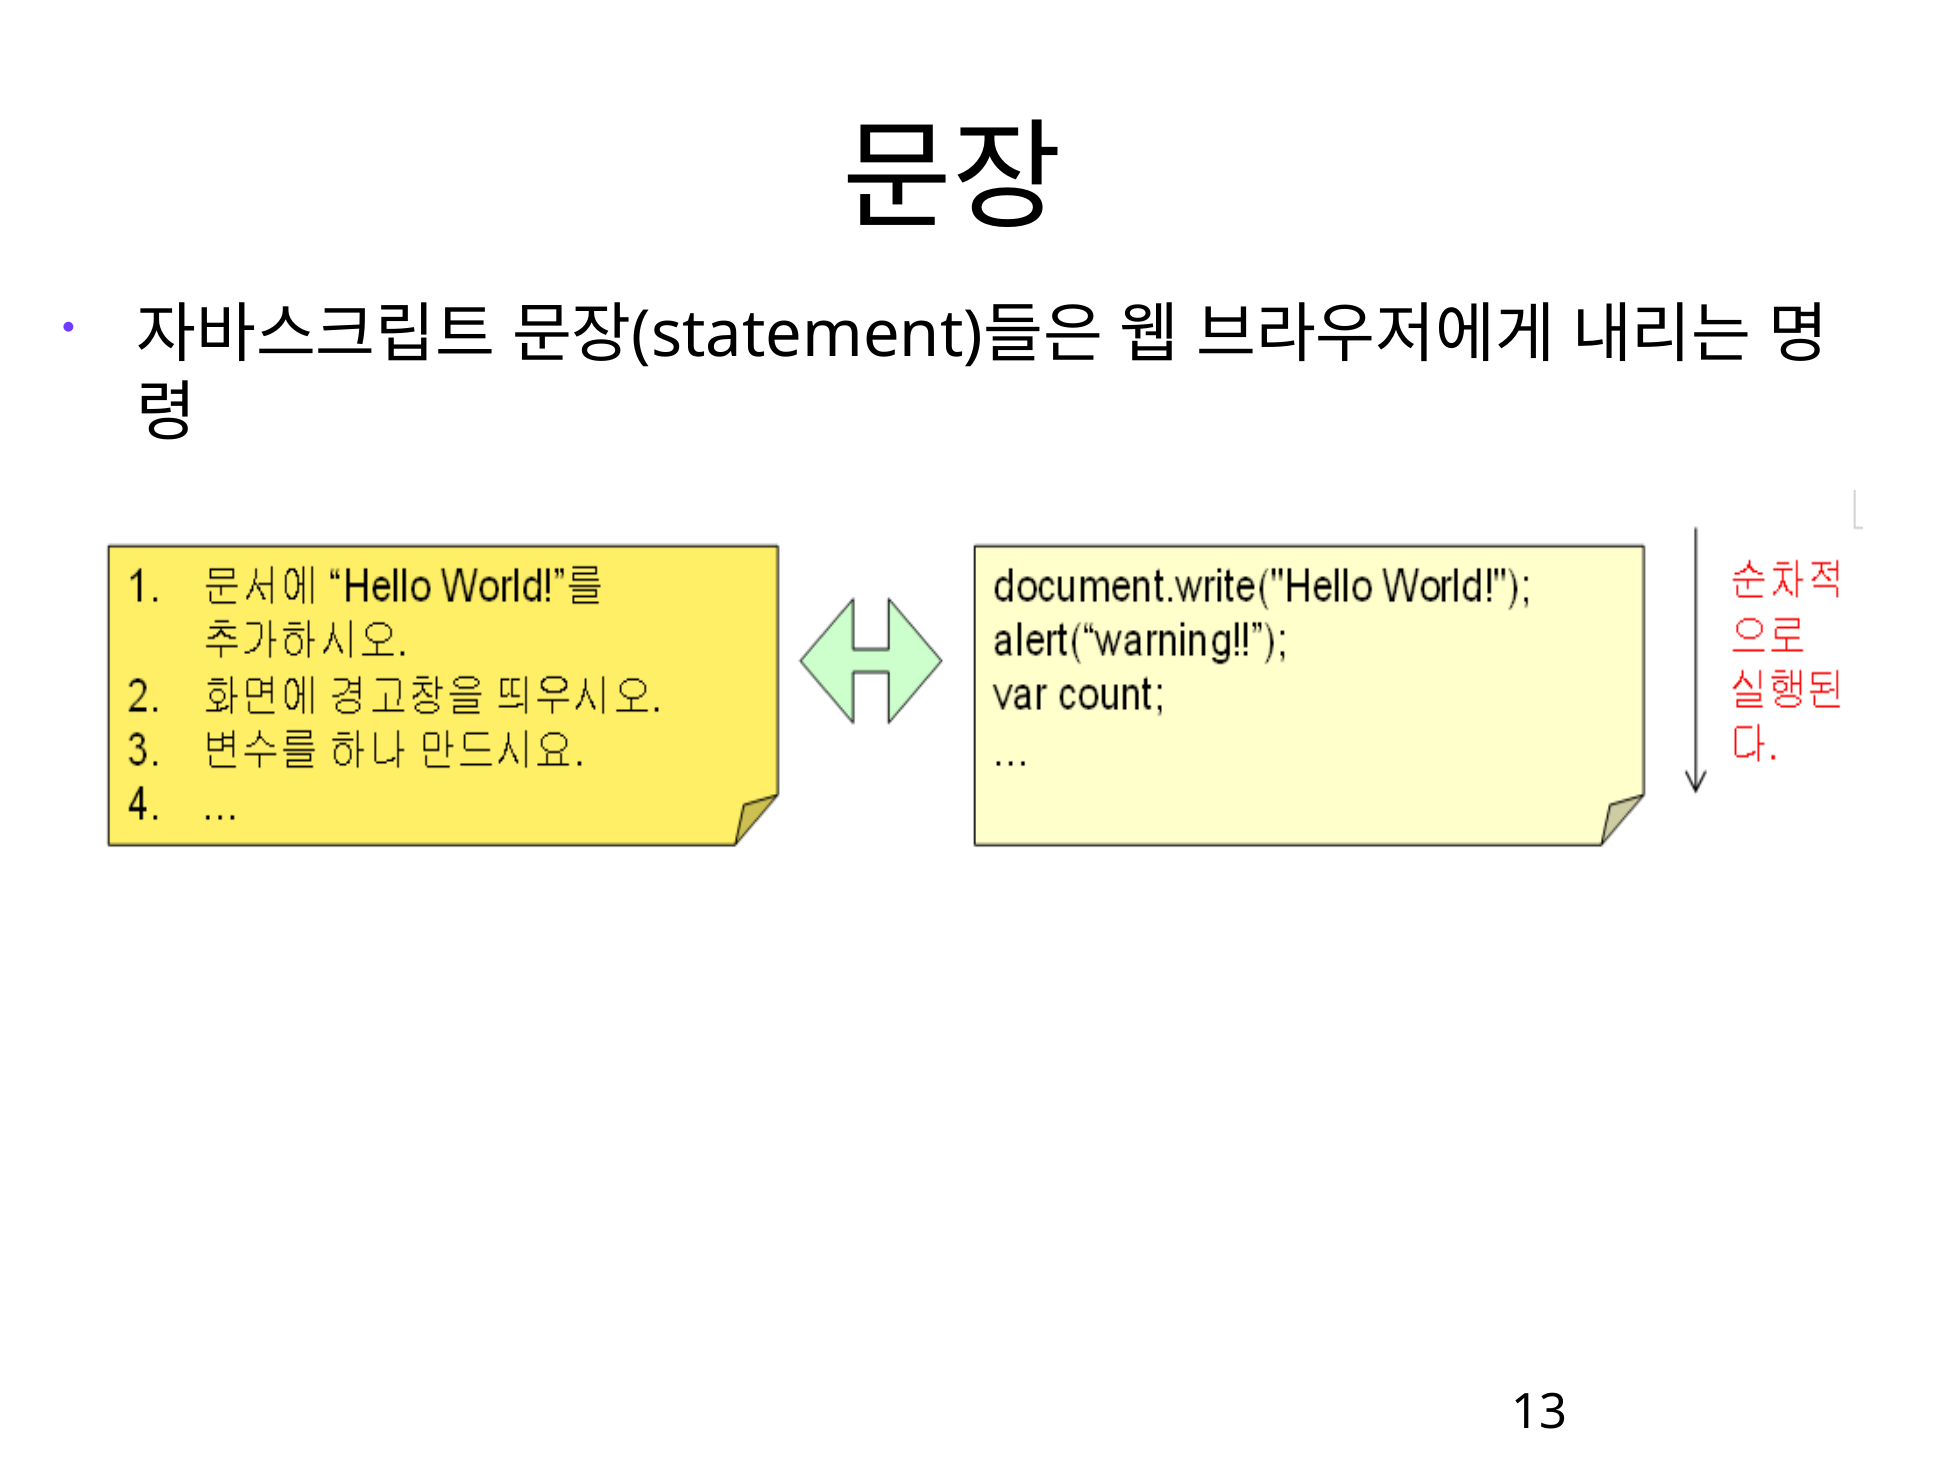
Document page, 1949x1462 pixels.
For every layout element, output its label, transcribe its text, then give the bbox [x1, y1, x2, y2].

slide_number <숫자> [1496, 1372, 1899, 1462]
title 문장 [156, 92, 1749, 255]
list 자바스크립트 문장(statement)들은 웹 브라우저에게 내리는 명령 [48, 284, 1897, 1343]
picture [82, 490, 1863, 872]
